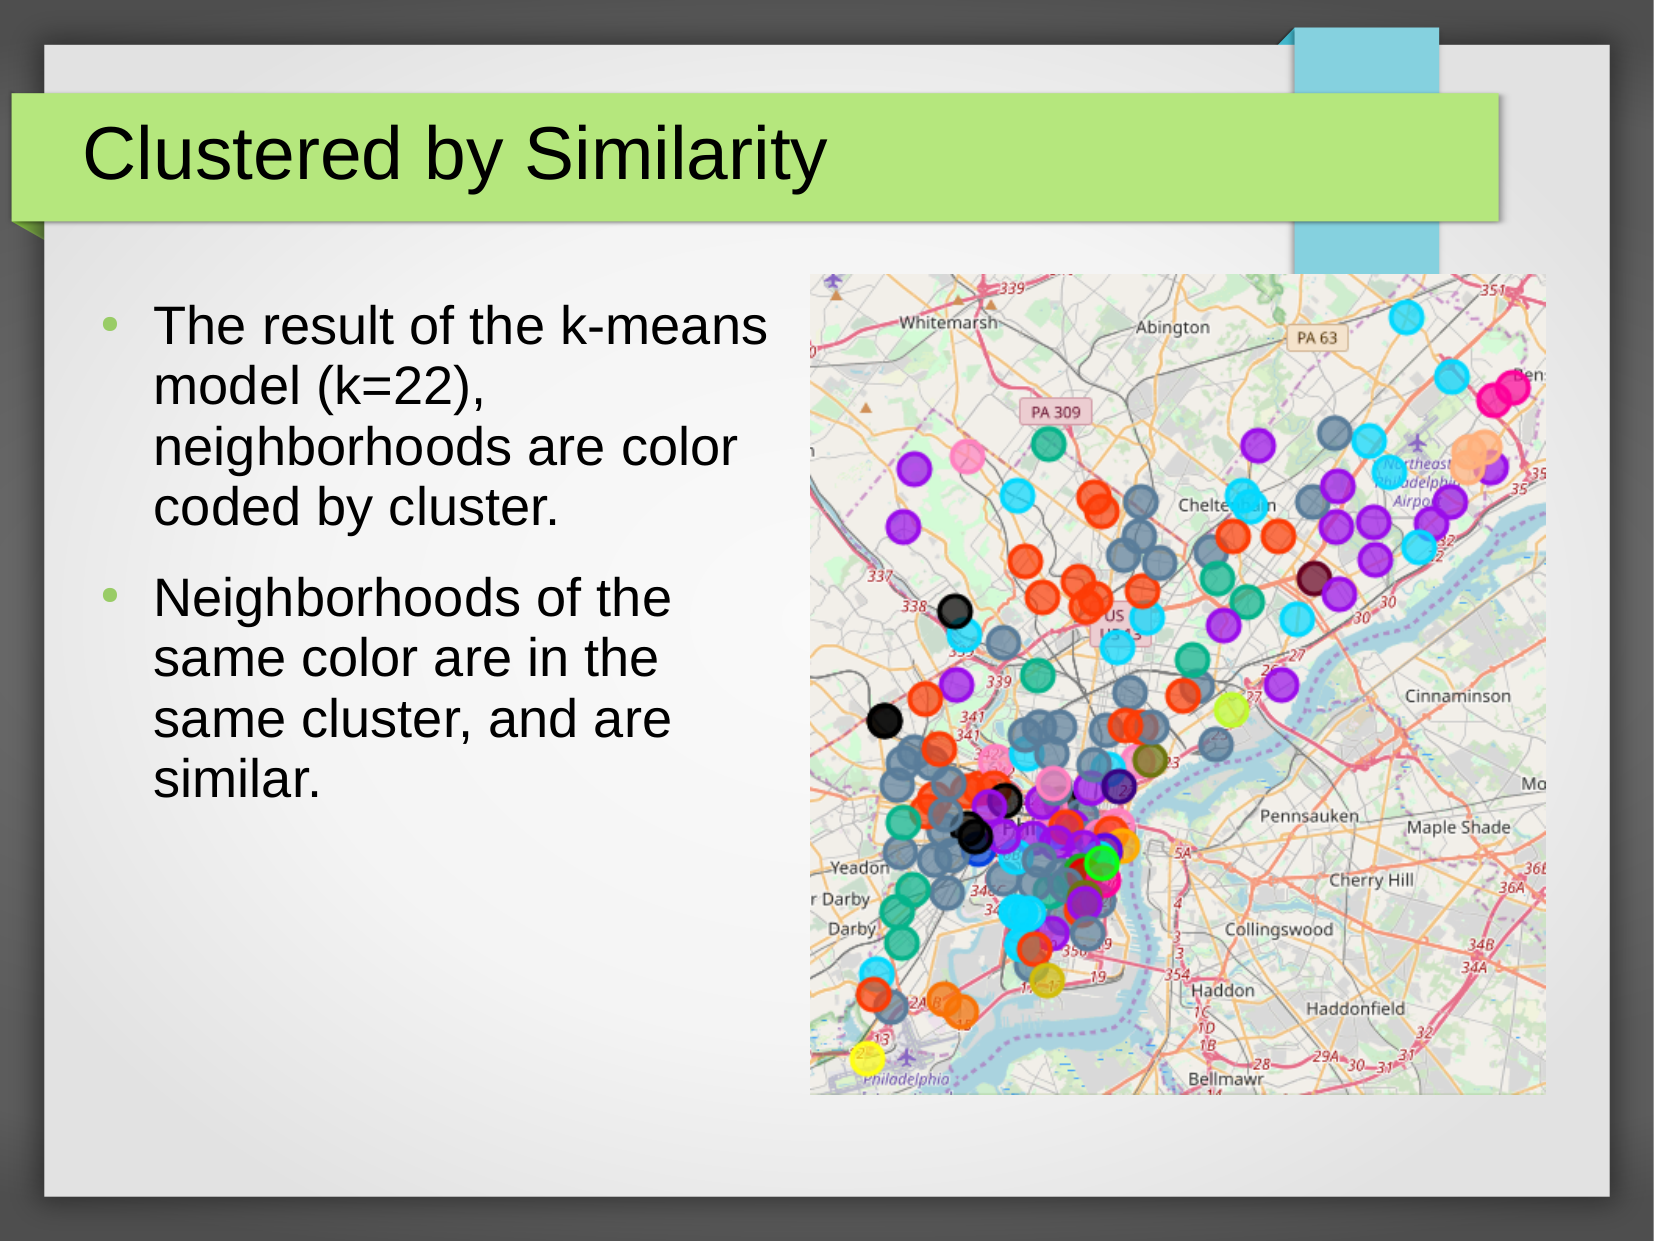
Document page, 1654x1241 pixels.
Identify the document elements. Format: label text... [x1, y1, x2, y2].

picture [0, 0, 1654, 1241]
title Clustered by Similarity [82, 94, 1264, 213]
list The result of the k-means model (k=22), neighborhoods are color coded by cluster. Neighborhoods of the same color are in the same cluster, and are similar. [82, 295, 796, 1015]
